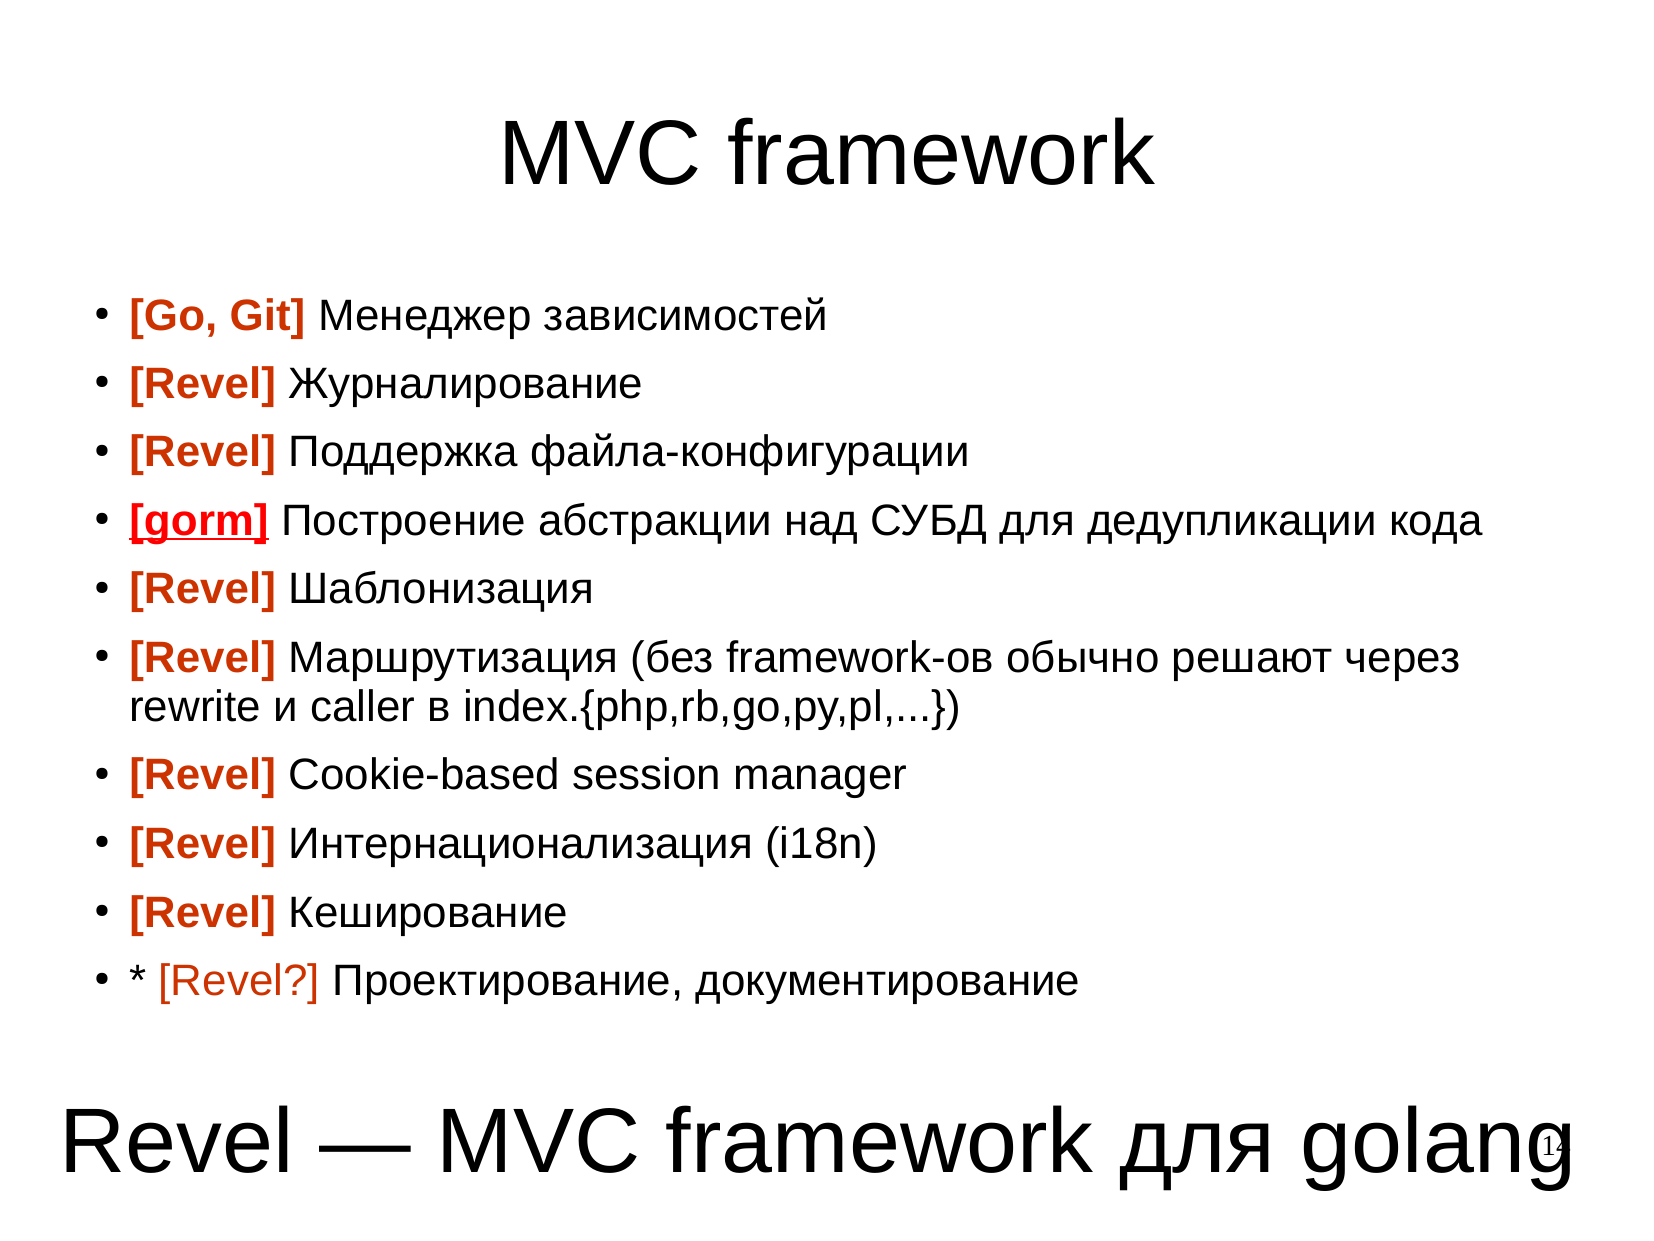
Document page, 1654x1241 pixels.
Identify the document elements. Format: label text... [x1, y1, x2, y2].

text_box Revel — MVC framework для golang [45, 1082, 1594, 1201]
title MVC framework [82, 49, 1572, 257]
list [Go, Git] Менеджер зависимостей [Revel] Журналирование [Revel] Поддержка файла-конфигурации [gorm] Построение абстракции над СУБД для дедупликации кода [Revel] Шаблонизация [Revel] Маршрутизация (без framework-ов обычно решают через rewrite и caller в index.{php,rb,go,py,pl,...}) [Revel] Cookie-based session manager [Revel] Интернационализация (i18n) [Revel] Кеширование * [Revel?] Проектирование, документирование [82, 290, 1571, 1010]
